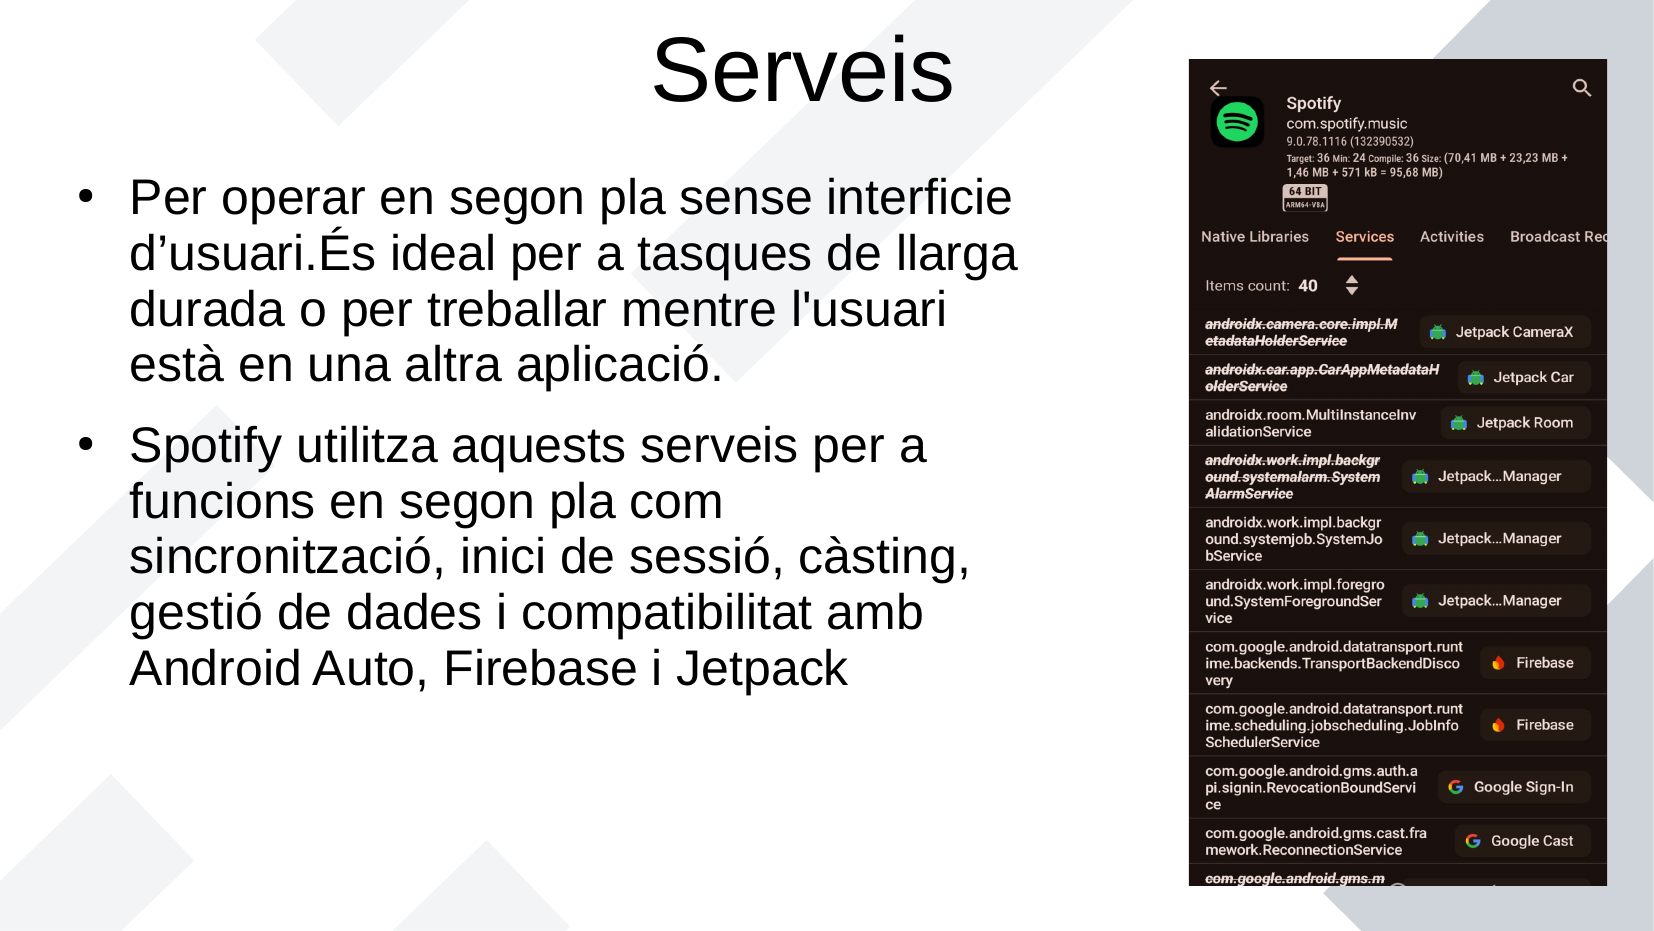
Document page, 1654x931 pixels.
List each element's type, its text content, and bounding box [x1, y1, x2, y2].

picture [1188, 59, 1608, 886]
list Per operar en segon pla sense interficie d’usuari.És ideal per a tasques de llarga durada o per treballar mentre l'usuari està en una altra aplicació. Spotify utilitza aquests serveis per a funcions en segon pla com sincronització, inici de sessió, càsting, gestió de dades i compatibilitat amb Android Auto, Firebase i Jetpack [59, 169, 1046, 857]
title Serveis [59, 0, 1548, 148]
